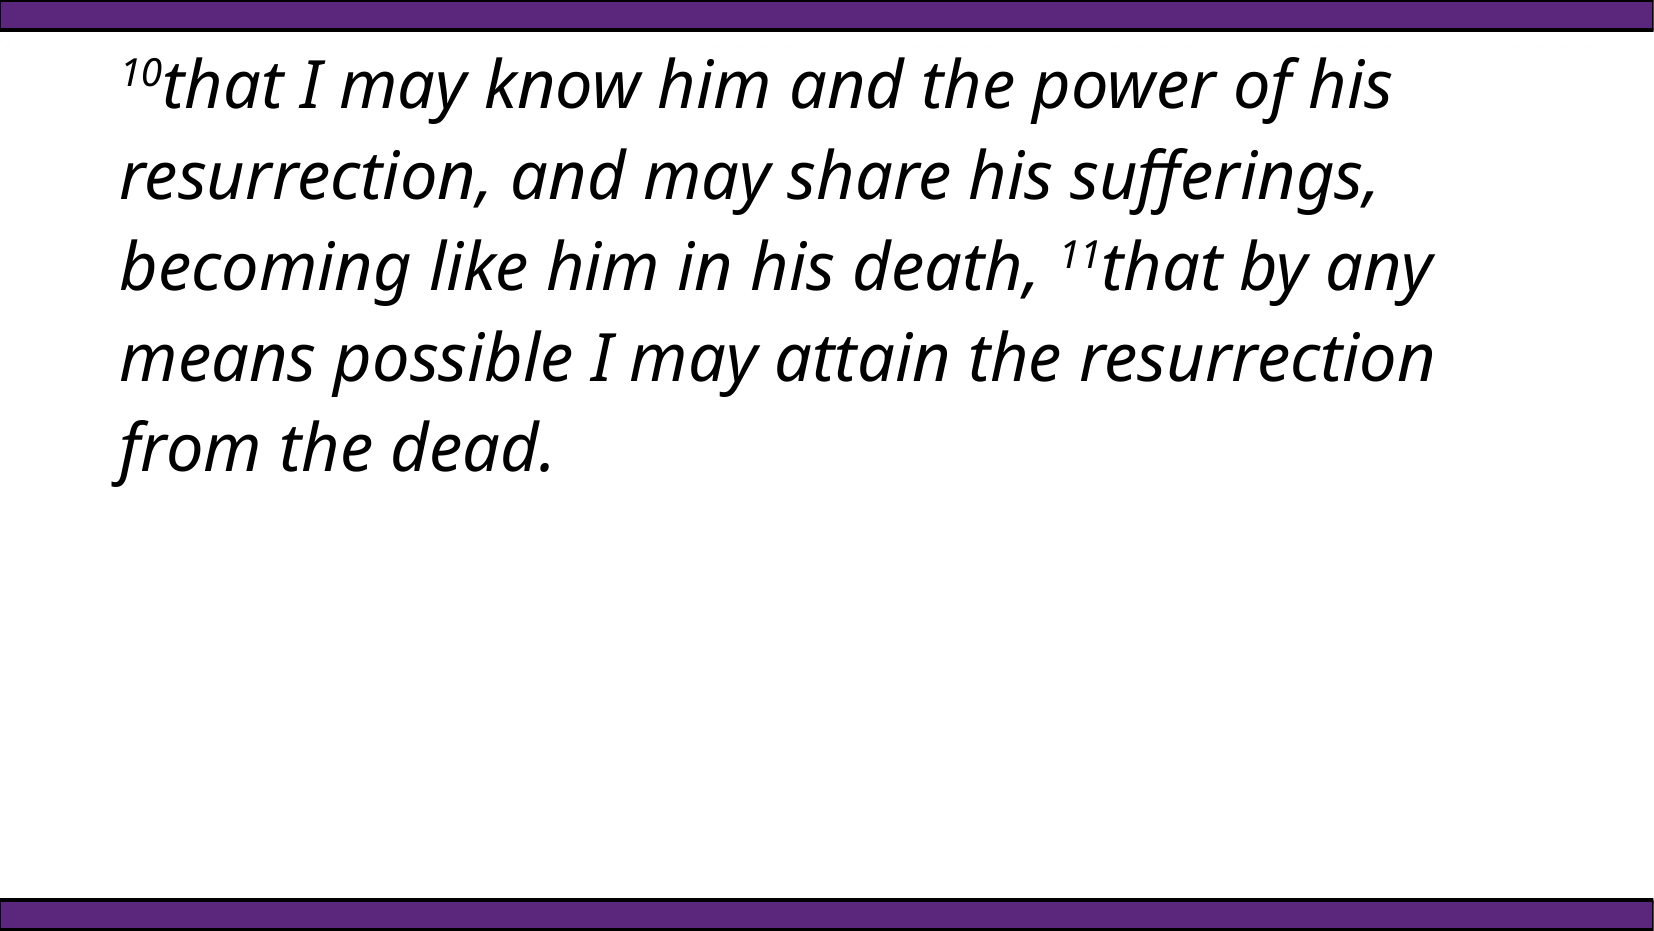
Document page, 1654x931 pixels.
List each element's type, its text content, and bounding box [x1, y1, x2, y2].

text_box [0, 900, 1654, 931]
text_box [0, 0, 1654, 31]
picture [0, 31, 1654, 900]
text_box 10that I may know him and the power of his resurrection, and may share his sufferings, becoming like him in his death, 11that by any means possible I may attain the resurrection from the dead. [105, 30, 1546, 489]
text_box [105, 255, 1531, 348]
